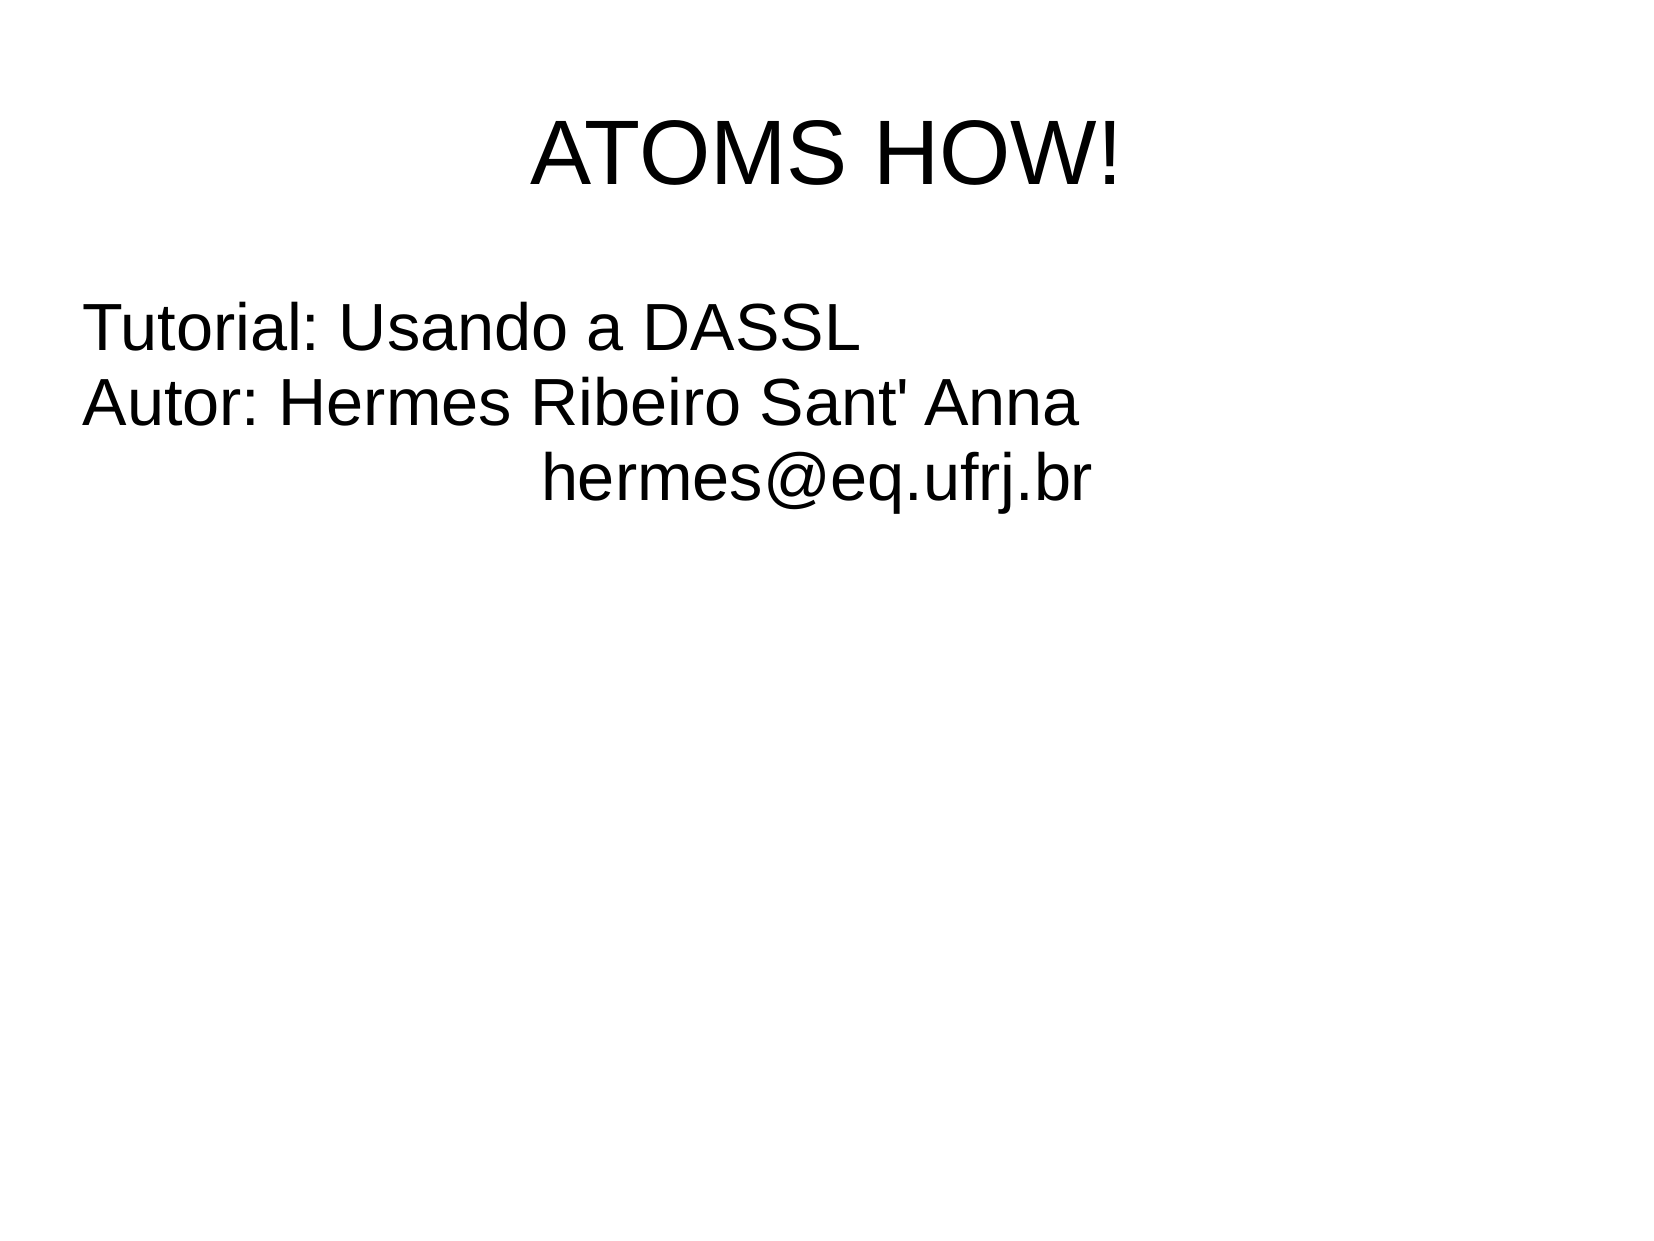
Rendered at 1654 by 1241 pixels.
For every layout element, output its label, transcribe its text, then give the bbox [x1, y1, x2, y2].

subtitle Tutorial: Usando a DASSL Autor: Hermes Ribeiro Sant' Anna hermes@eq.ufrj.br [82, 290, 1571, 1010]
title ATOMS HOW! [82, 49, 1571, 257]
